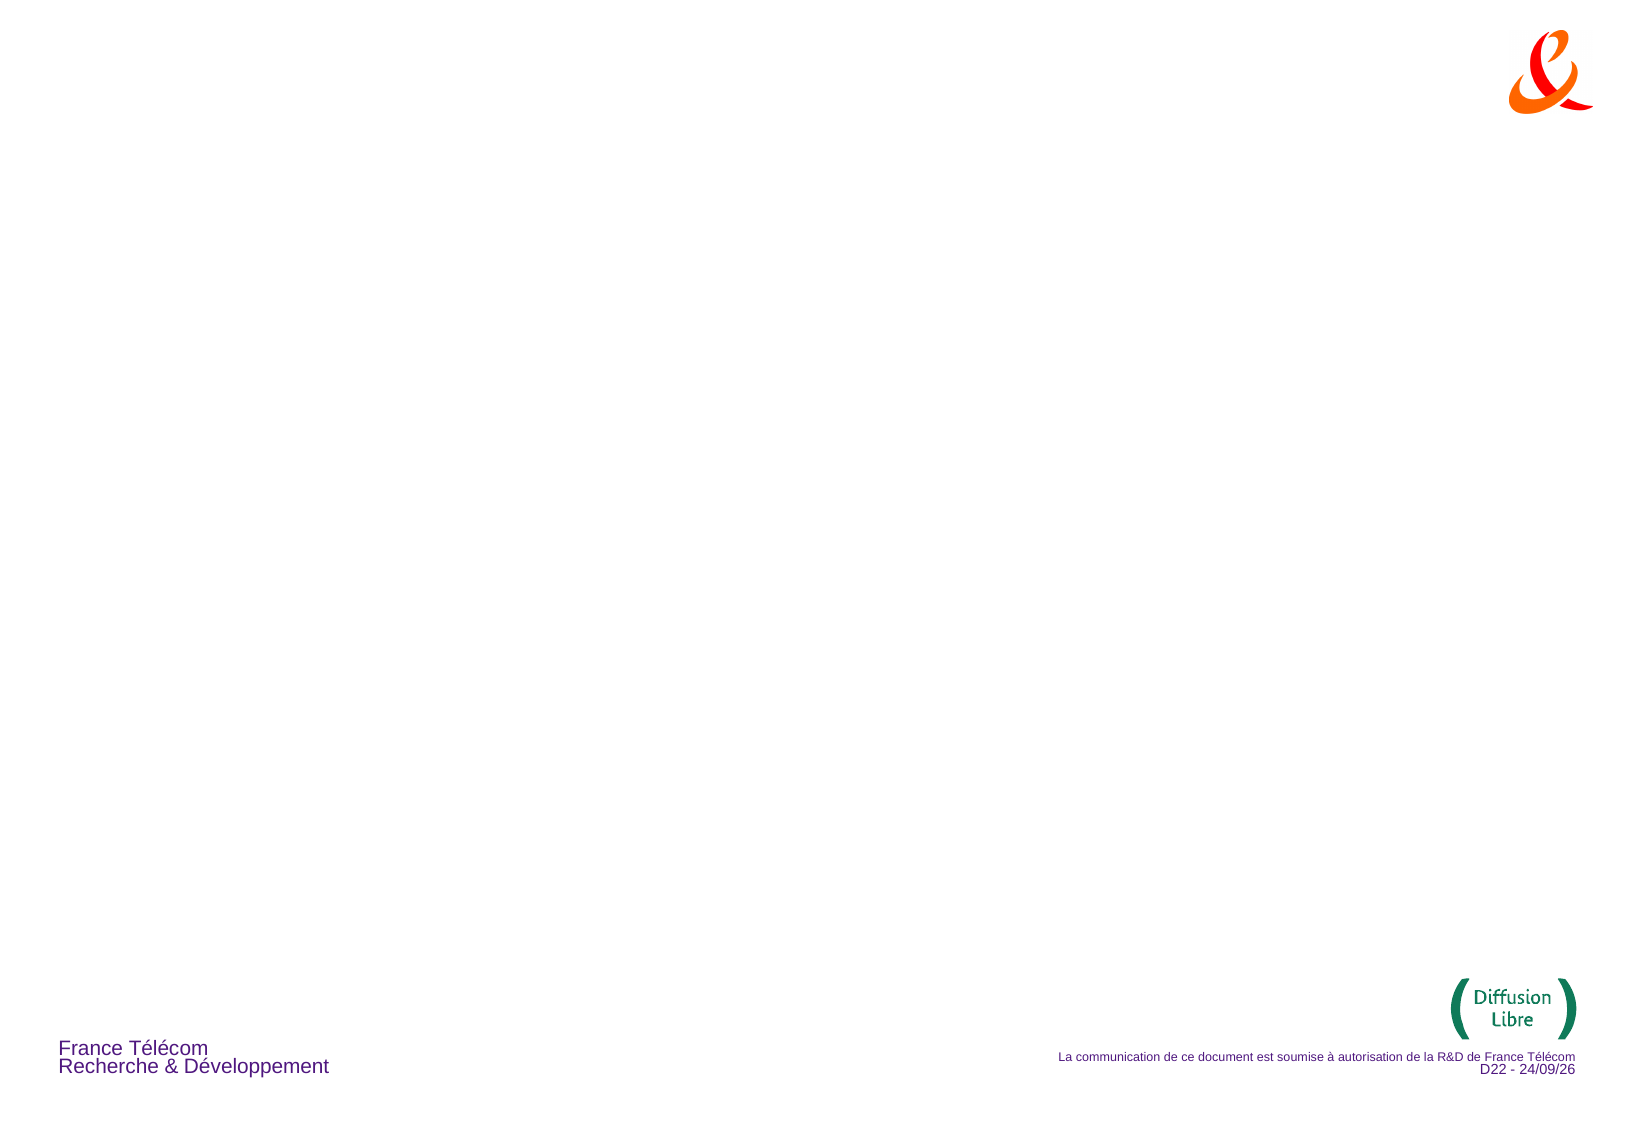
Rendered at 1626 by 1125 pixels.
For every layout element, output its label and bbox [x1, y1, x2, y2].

picture [1509, 30, 1593, 114]
